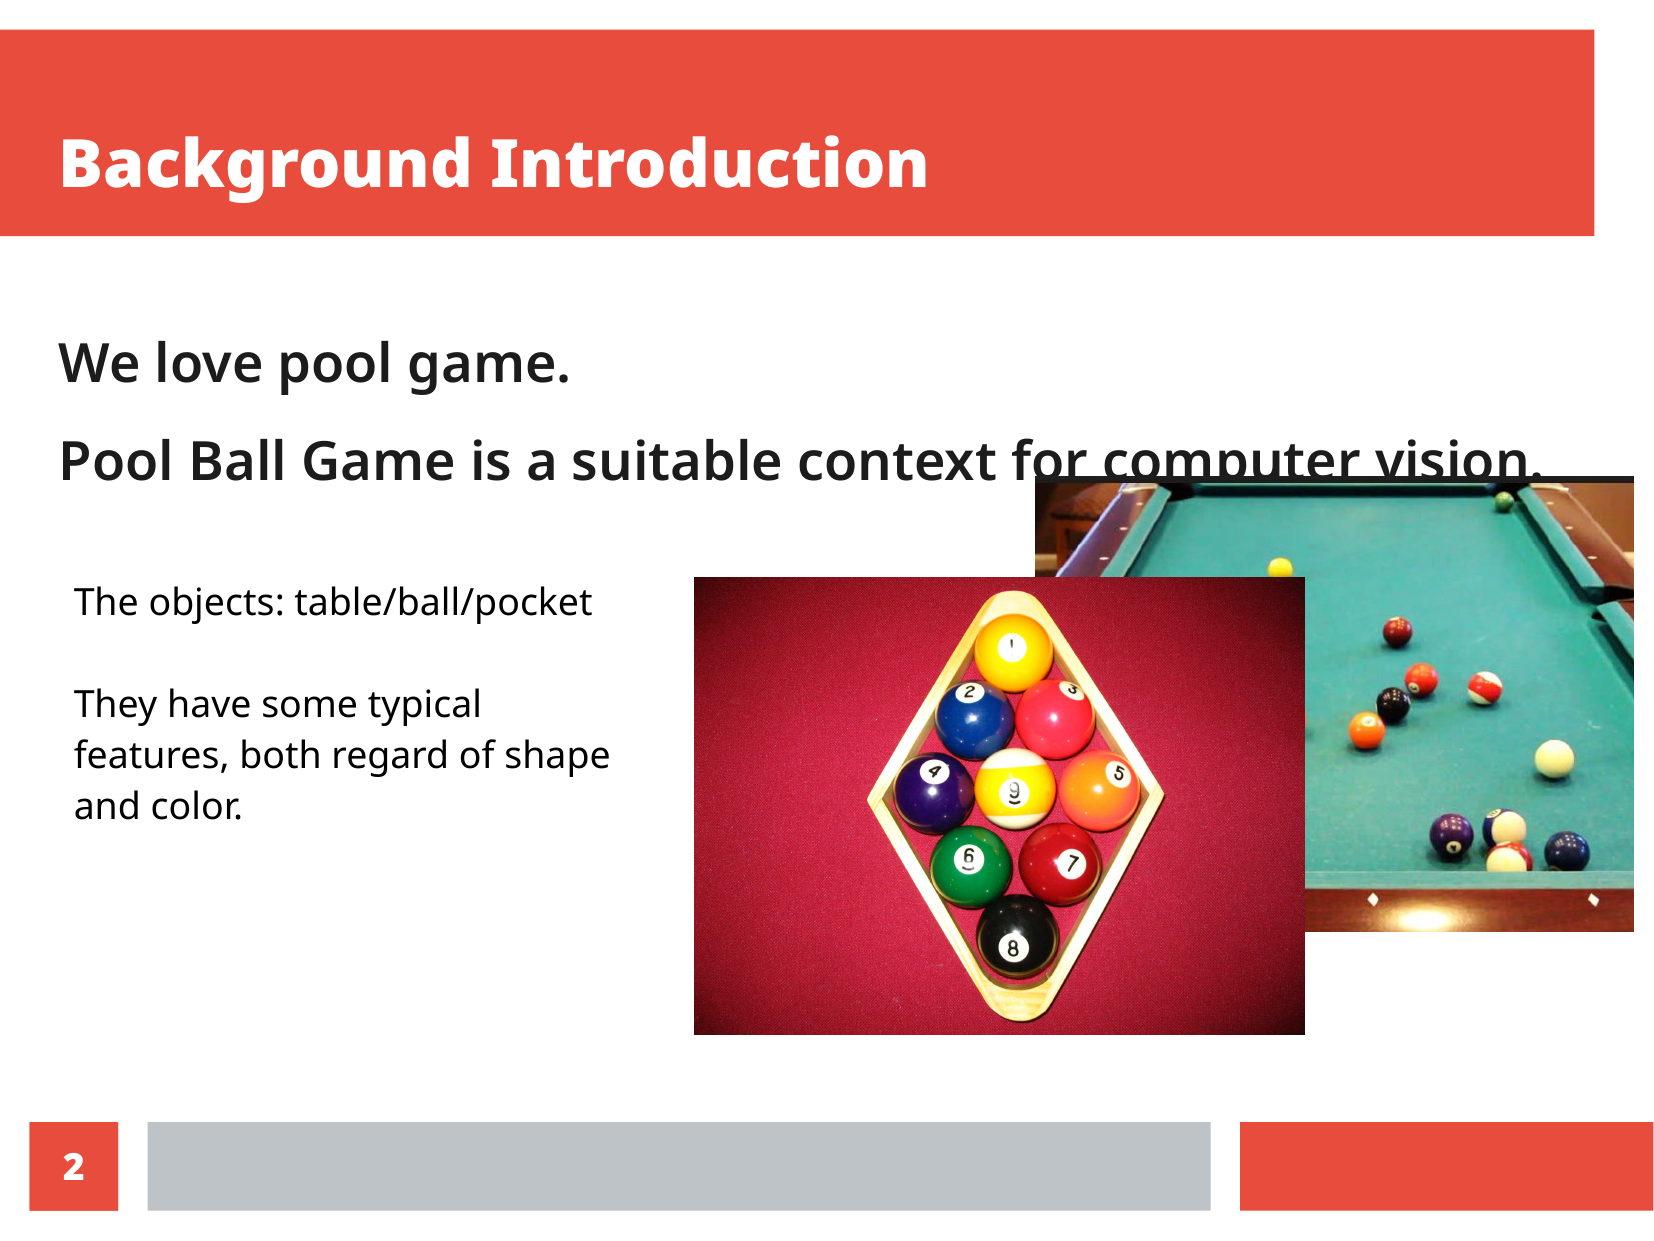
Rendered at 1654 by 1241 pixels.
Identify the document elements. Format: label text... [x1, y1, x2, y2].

text_box The objects: table/ball/pocket They have some typical features, both regard of shape and color. [59, 568, 646, 801]
picture [694, 476, 1634, 1035]
title Background Introduction [59, 59, 1595, 207]
list We love pool game. Pool Ball Game is a suitable context for computer vision. [59, 324, 1565, 1093]
